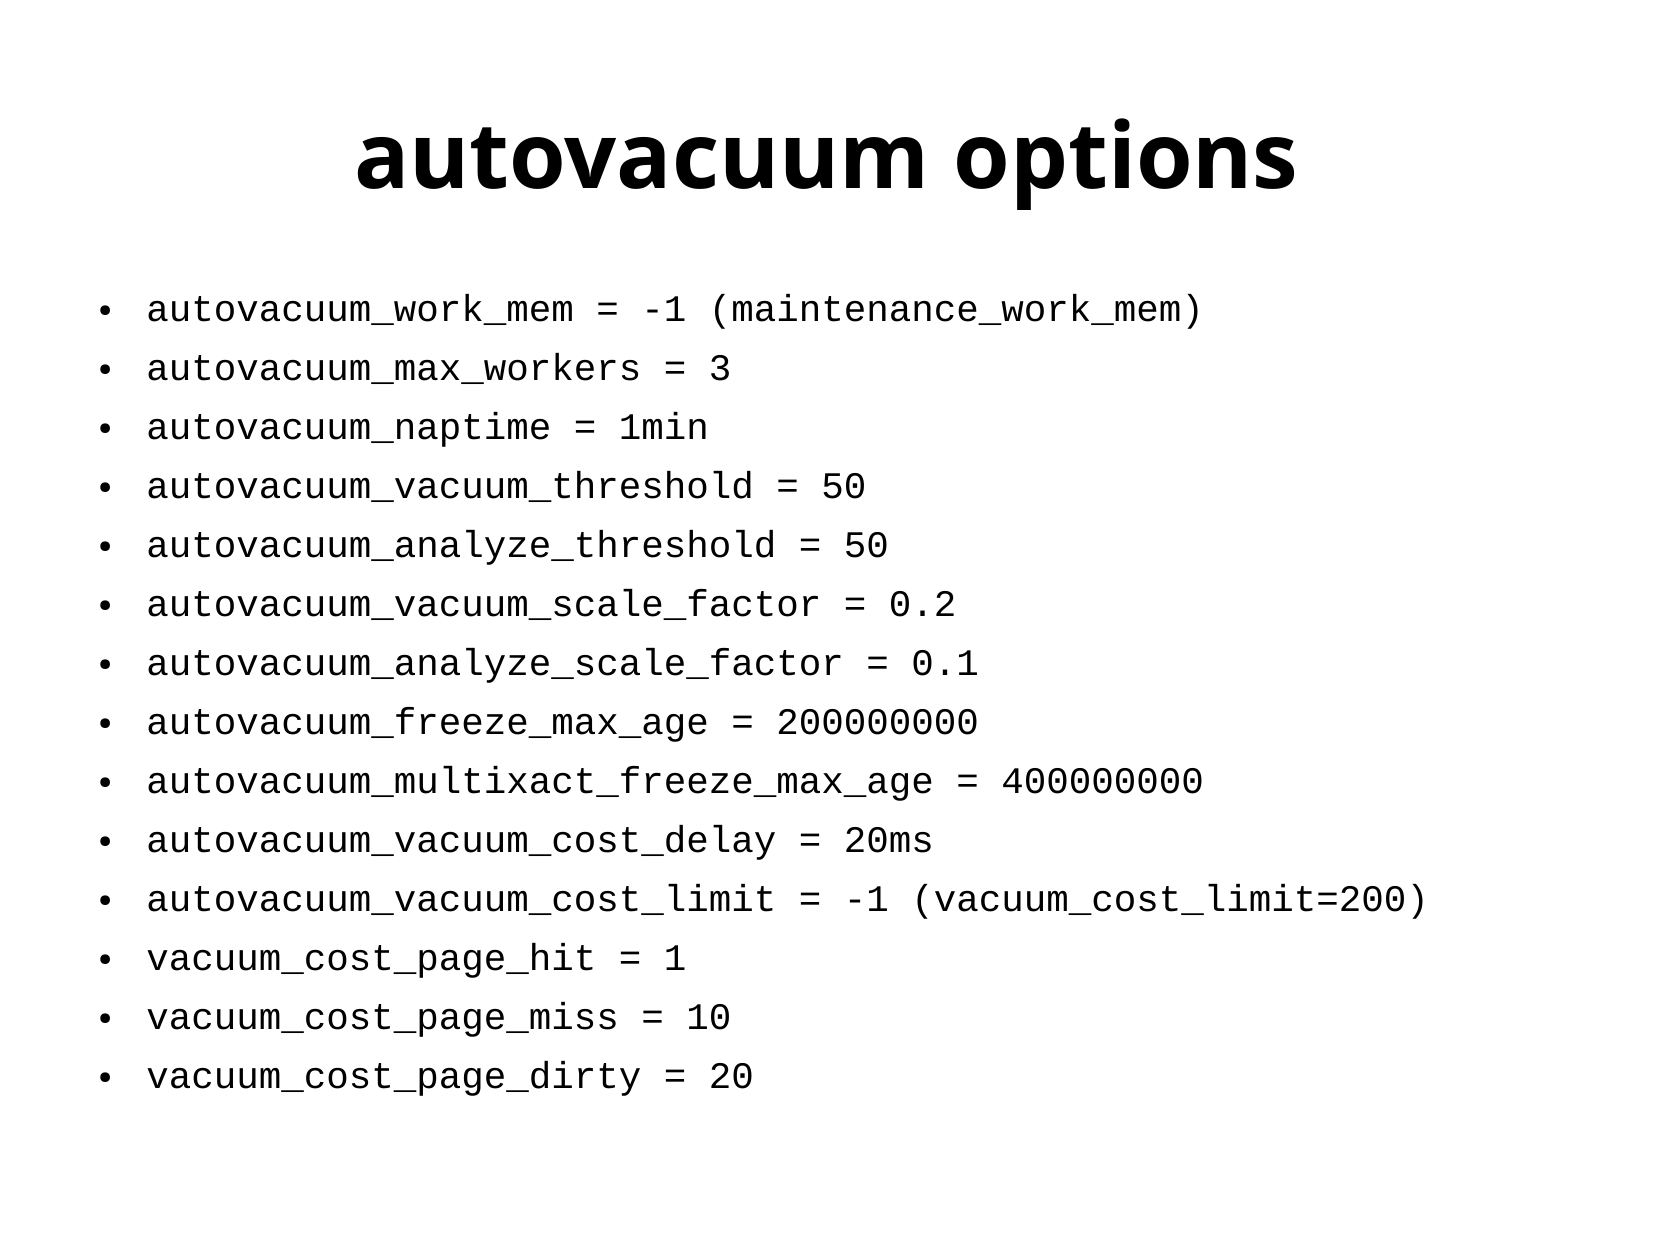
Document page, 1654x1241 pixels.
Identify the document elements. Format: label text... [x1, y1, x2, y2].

title autovacuum options [82, 49, 1571, 257]
list autovacuum_work_mem = -1 (maintenance_work_mem) autovacuum_max_workers = 3 autovacuum_naptime = 1min autovacuum_vacuum_threshold = 50 autovacuum_analyze_threshold = 50 autovacuum_vacuum_scale_factor = 0.2 autovacuum_analyze_scale_factor = 0.1 autovacuum_freeze_max_age = 200000000 autovacuum_multixact_freeze_max_age = 400000000 autovacuum_vacuum_cost_delay = 20ms autovacuum_vacuum_cost_limit = -1 (vacuum_cost_limit=200) vacuum_cost_page_hit = 1 vacuum_cost_page_miss = 10 vacuum_cost_page_dirty = 20 [82, 290, 1538, 1111]
